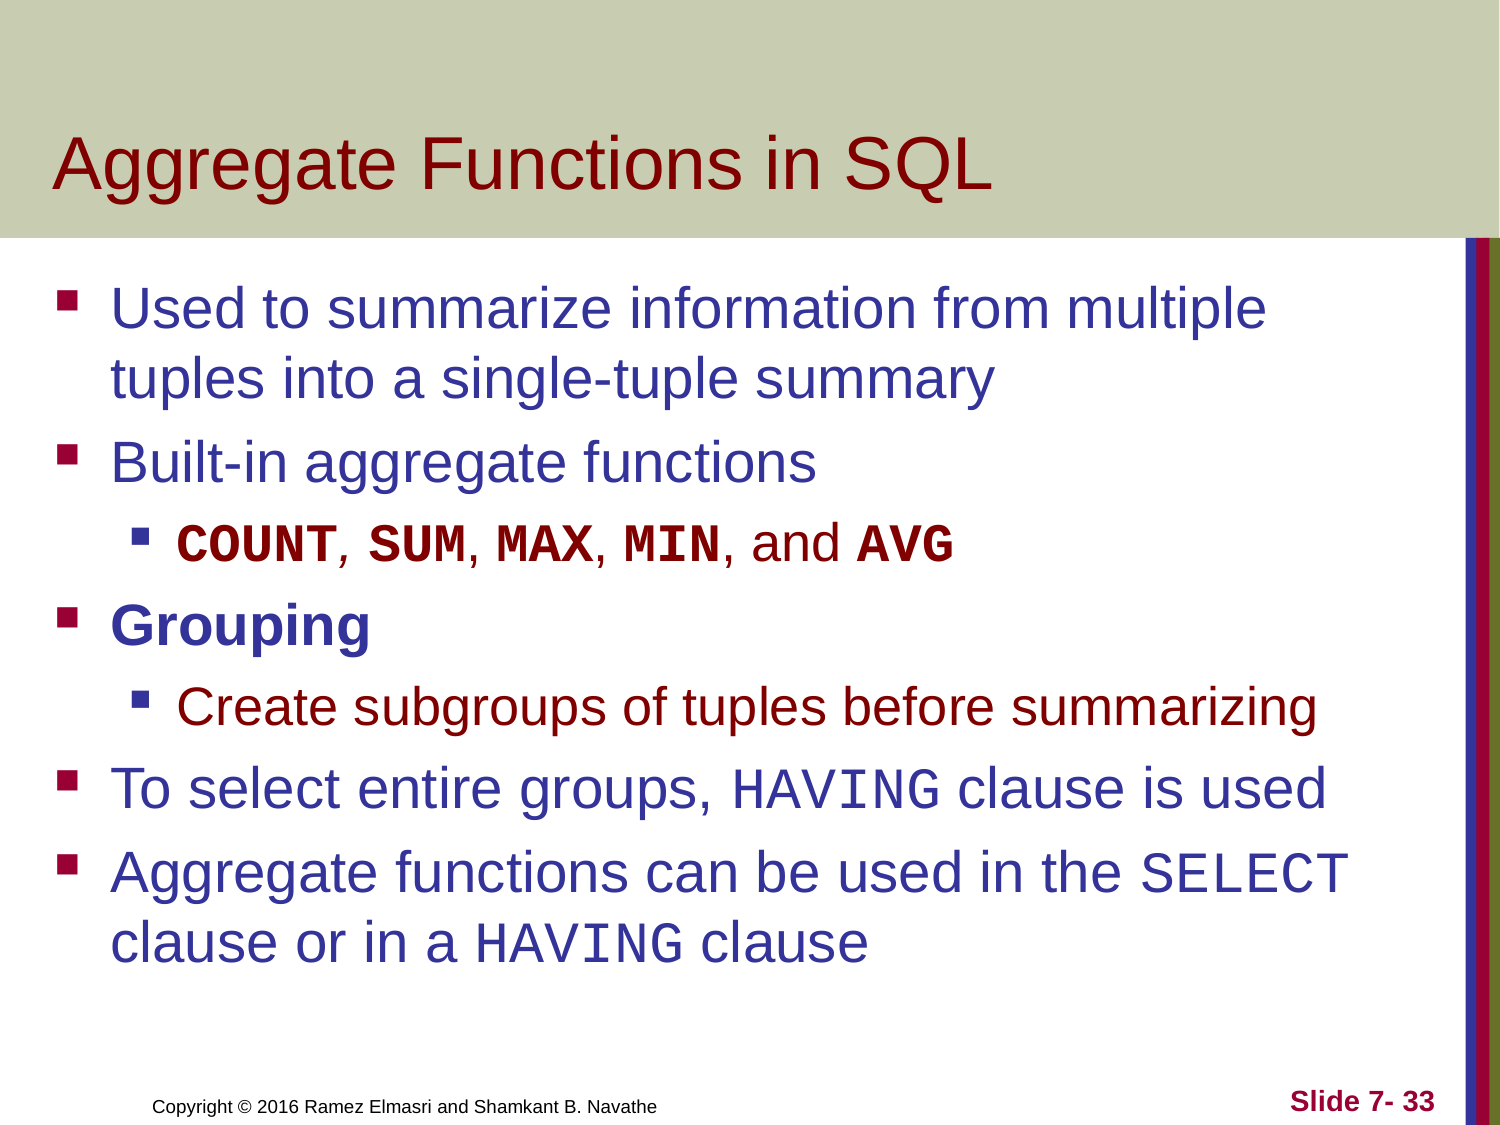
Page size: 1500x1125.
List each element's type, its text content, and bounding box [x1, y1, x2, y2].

title Aggregate Functions in SQL [37, 49, 1317, 213]
list Used to summarize information from multiple tuples into a single-tuple summary Built-in aggregate functions COUNT, SUM, MAX, MIN, and AVG Grouping Create subgroups of tuples before summarizing To select entire groups, HAVING clause is used Aggregate functions can be used in the SELECT clause or in a HAVING clause [39, 262, 1400, 1013]
text_box Slide 7- <number> [1137, 1050, 1450, 1125]
